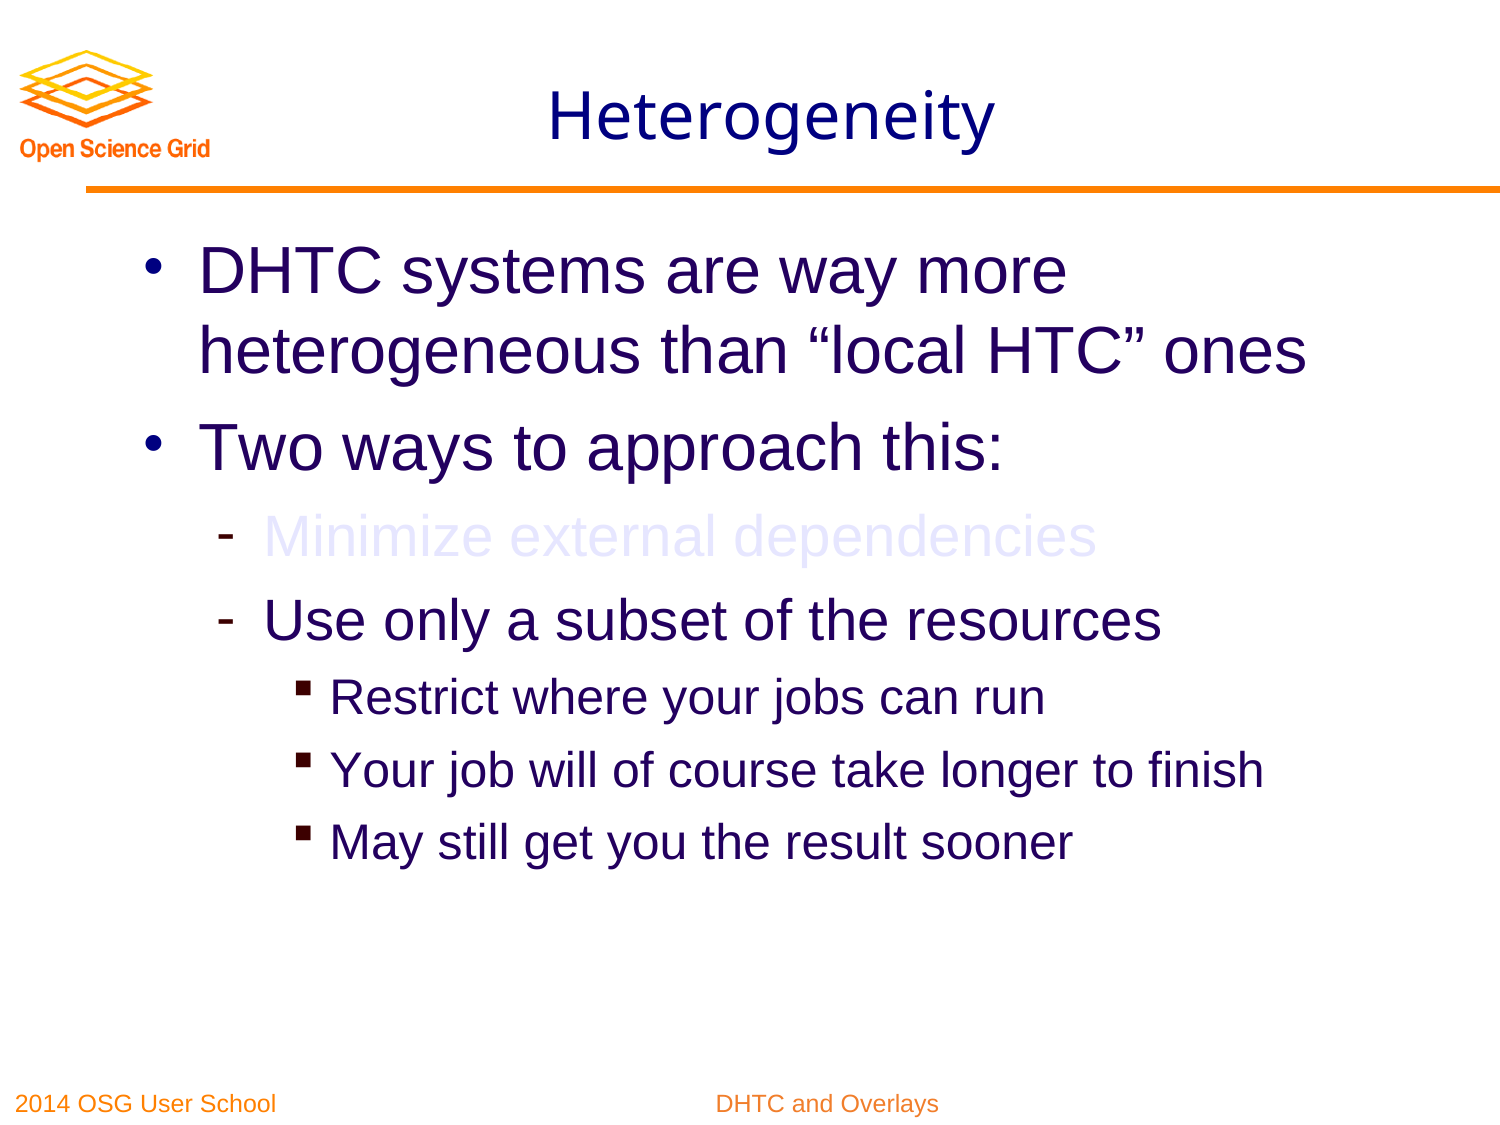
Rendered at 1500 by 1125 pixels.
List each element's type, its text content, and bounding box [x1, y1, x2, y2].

title Heterogeneity [201, 18, 1342, 207]
list DHTC systems are way more heterogeneous than “local HTC” ones Two ways to approach this: Minimize external dependencies Use only a subset of the resources Restrict where your jobs can run Your job will of course take longer to finish May still get you the result sooner [127, 218, 1403, 1073]
picture [0, 27, 201, 179]
